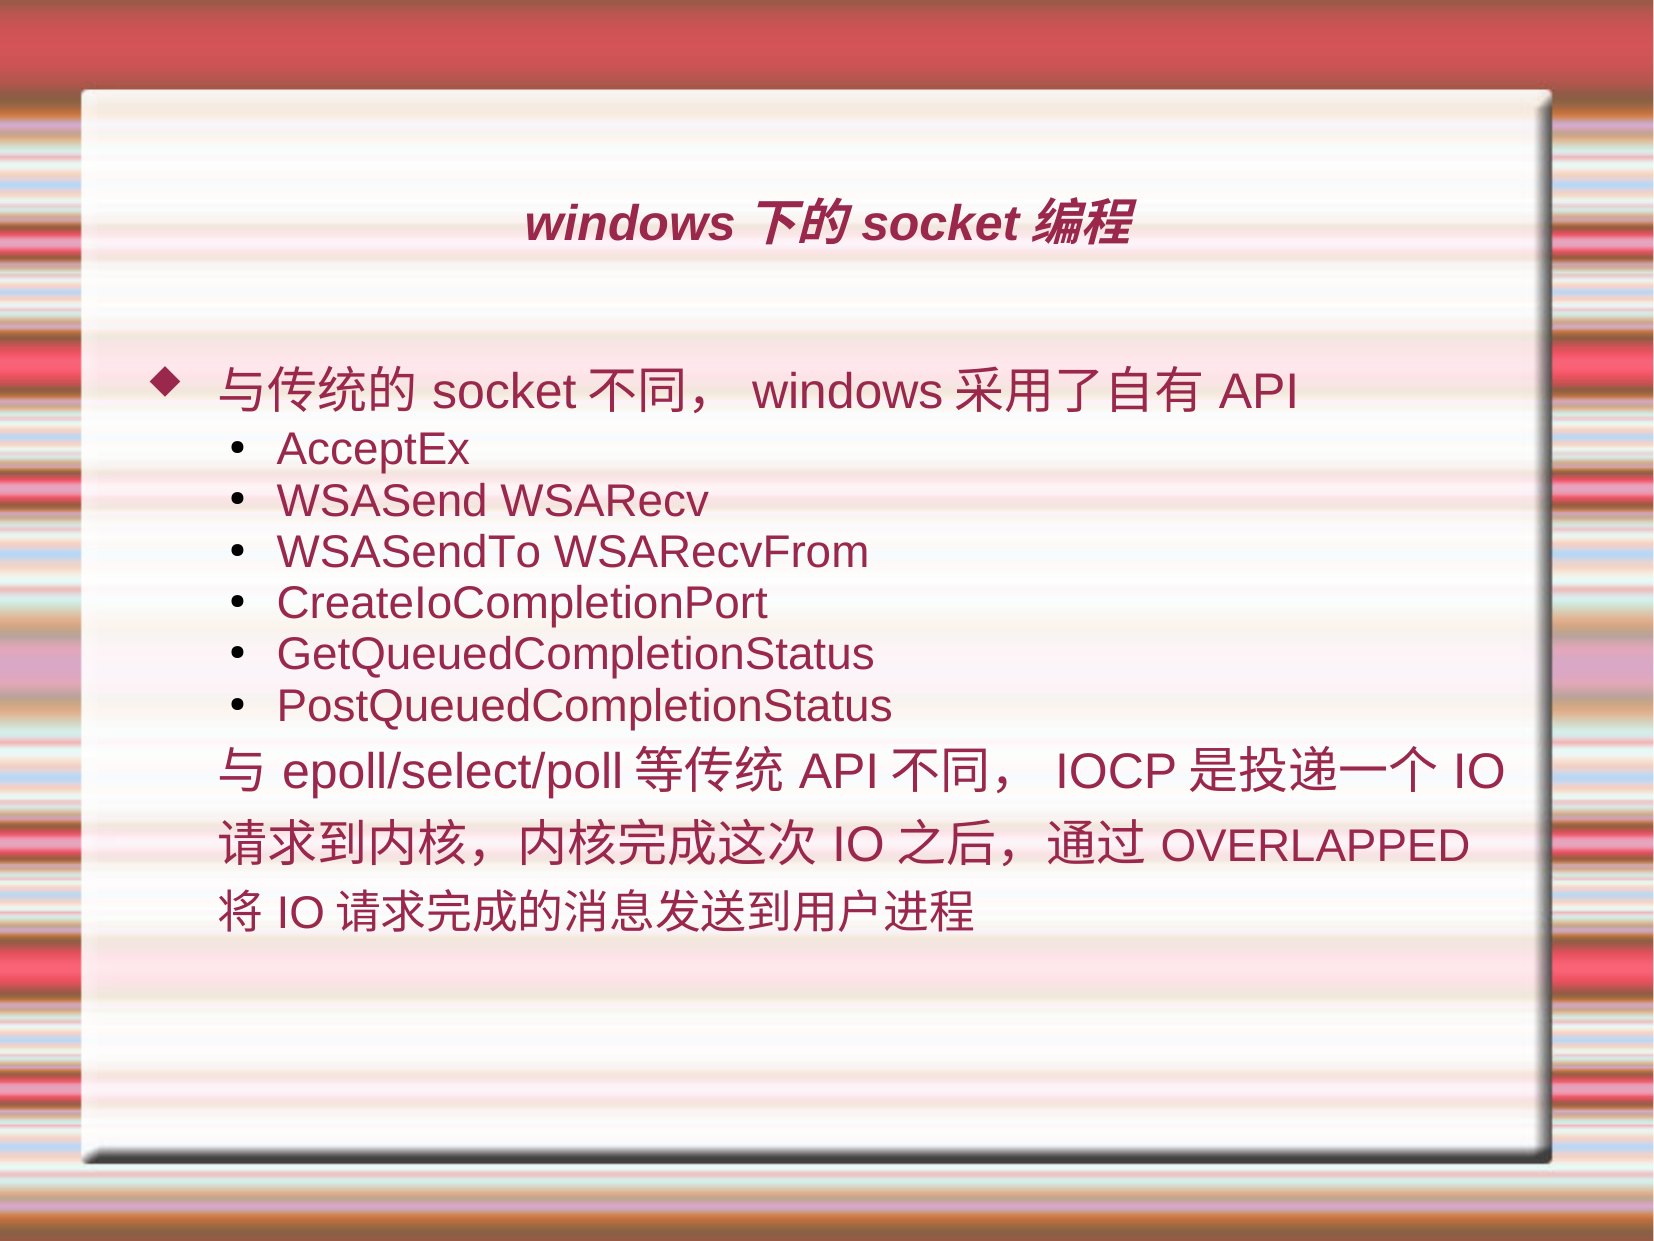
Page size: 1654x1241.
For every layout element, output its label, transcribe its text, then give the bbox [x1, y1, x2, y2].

picture [0, 0, 1654, 1241]
title windows下的socket编程 [121, 114, 1534, 322]
list 与传统的socket不同，windows采用了自有API AcceptEx WSASend WSARecv WSASendTo WSARecvFrom CreateIoCompletionPort GetQueuedCompletionStatus PostQueuedCompletionStatus 与epoll/select/poll等传统API不同，IOCP是投递一个IO请求到内核，内核完成这次IO之后，通过OVERLAPPED将IO请求完成的消息发送到用户进程 [134, 350, 1516, 1132]
